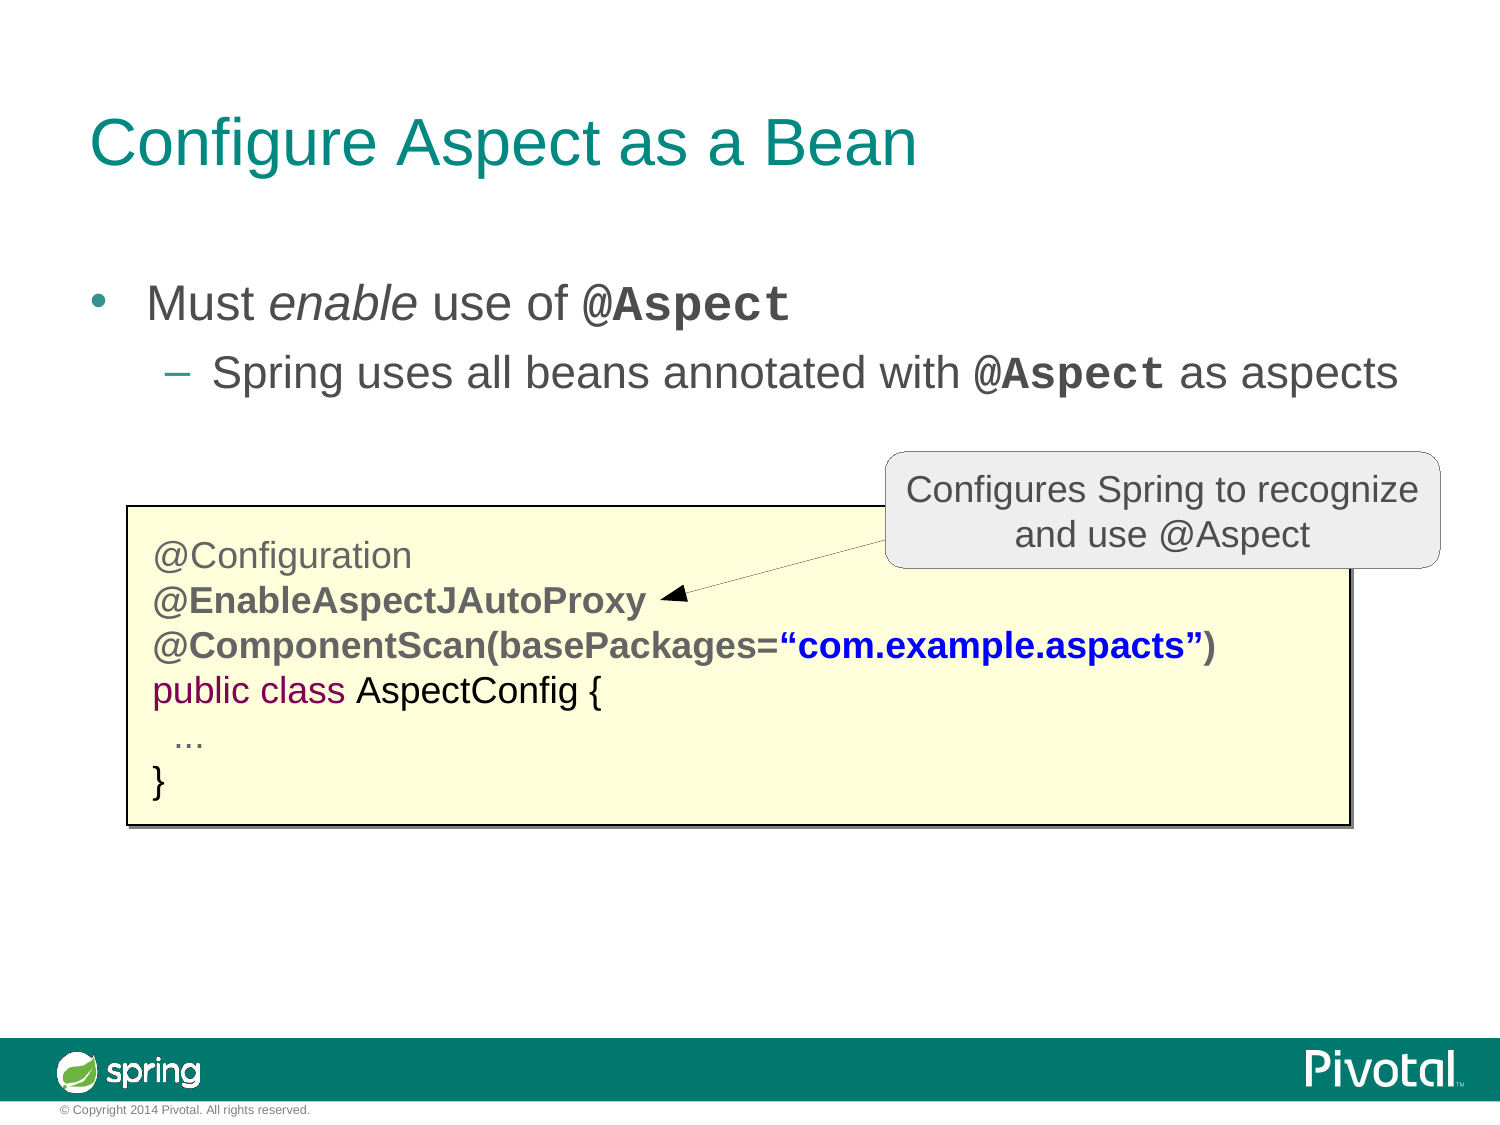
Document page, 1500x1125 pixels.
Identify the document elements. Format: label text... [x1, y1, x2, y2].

picture [32, 1041, 210, 1103]
text_box @Configuration @EnableAspectJAutoProxy @ComponentScan(basePackages=“com.example.aspacts”) public class AspectConfig { ... } [127, 506, 1350, 825]
title Configure Aspect as a Bean [75, 45, 1426, 233]
text_box Configures Spring to recognize and use @Aspect [885, 451, 1441, 569]
list Must enable use of @Aspect Spring uses all beans annotated with @Aspect as aspects [75, 262, 1426, 931]
picture [1306, 1050, 1464, 1087]
